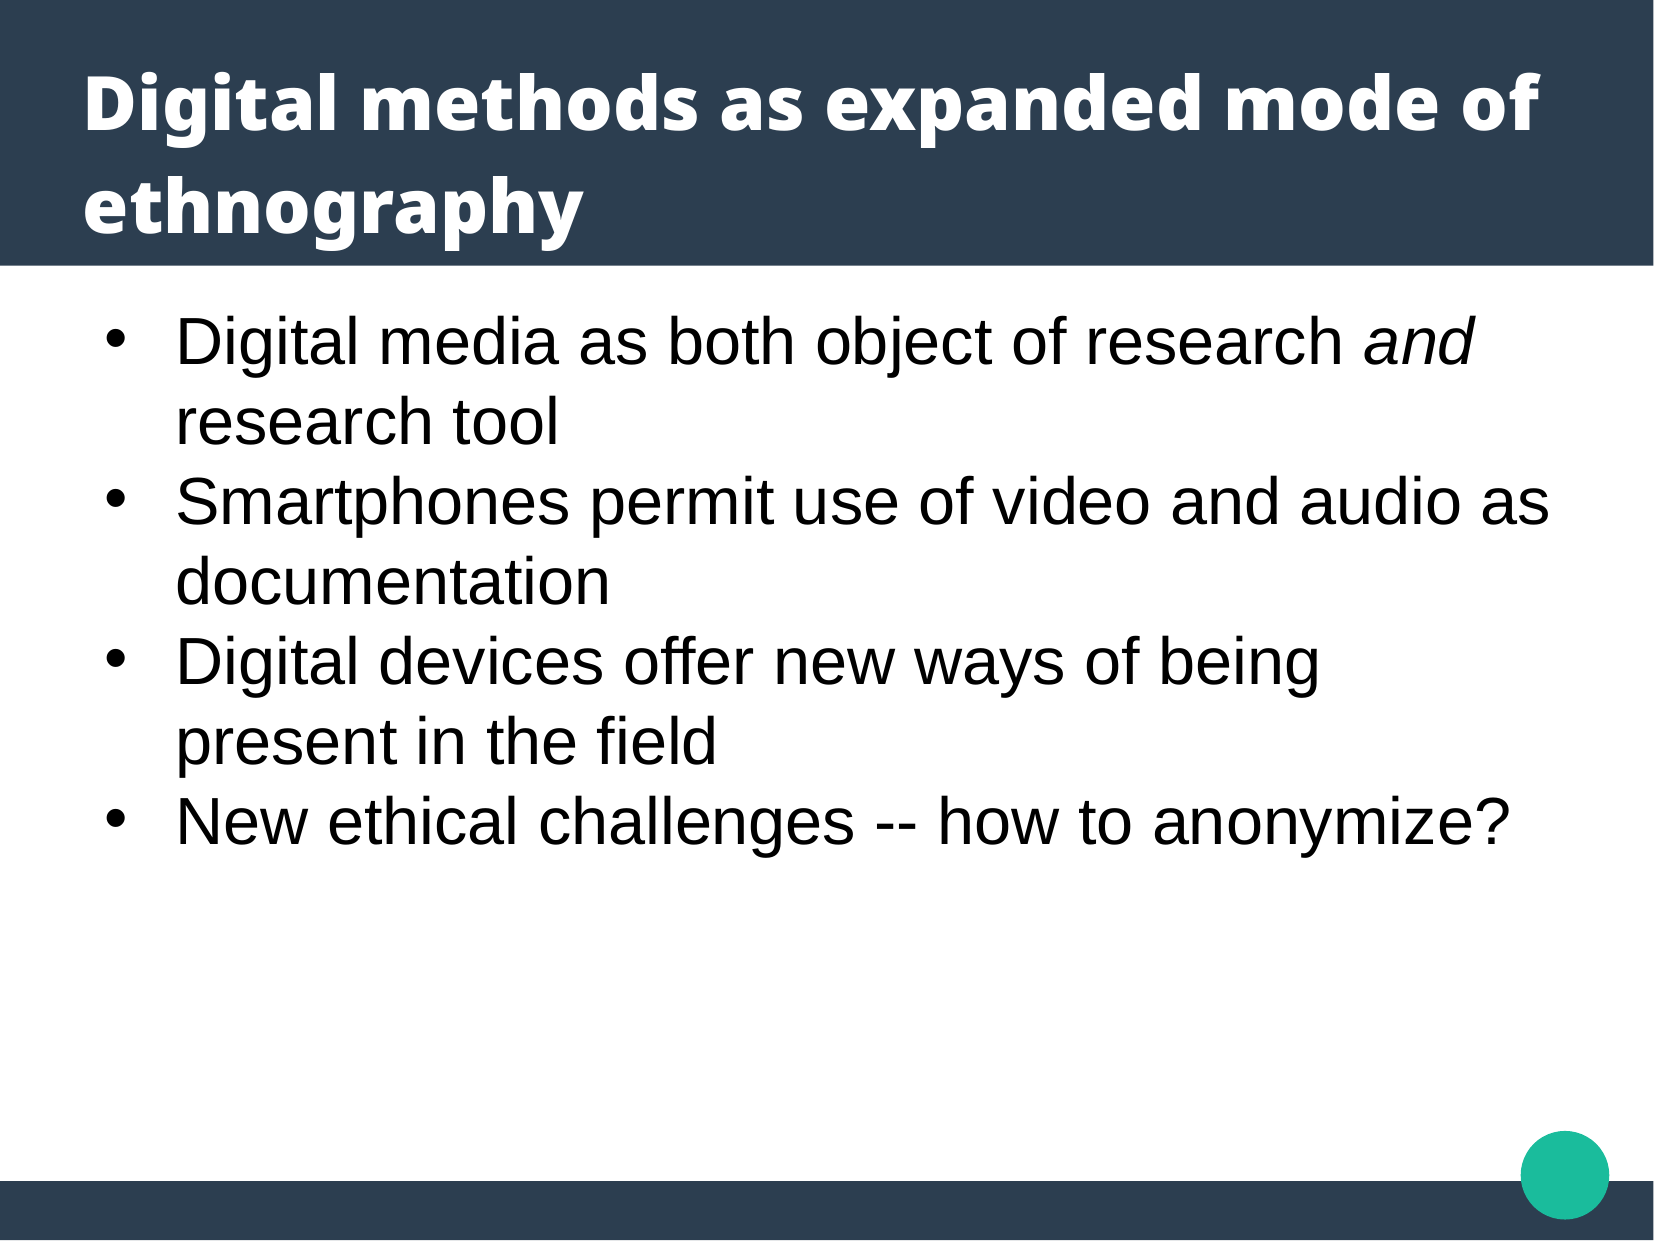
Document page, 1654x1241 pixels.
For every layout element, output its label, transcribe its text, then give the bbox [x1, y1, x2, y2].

list Digital media as both object of research and research tool Smartphones permit use of video and audio as documentation Digital devices offer new ways of being present in the field New ethical challenges -- how to anonymize? [82, 290, 1571, 1010]
title Digital methods as expanded mode of ethnography [82, 49, 1571, 257]
